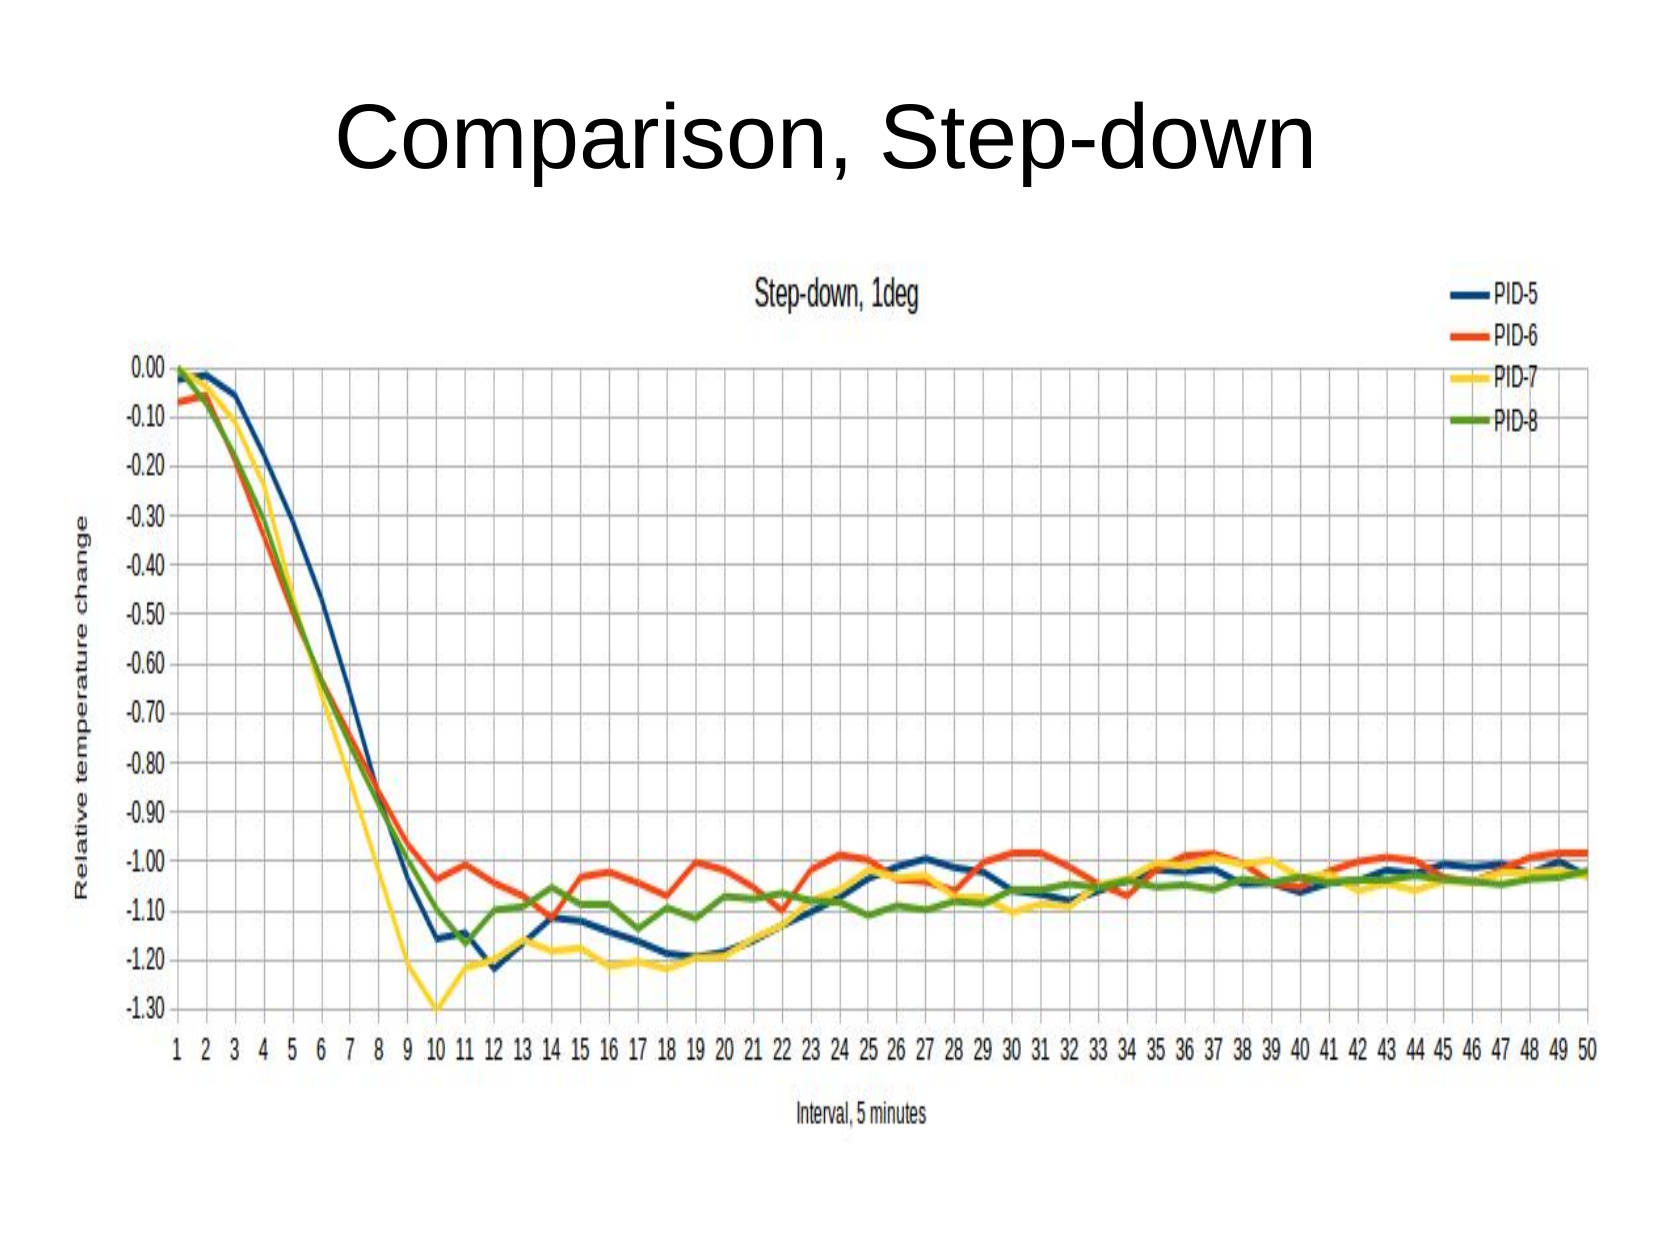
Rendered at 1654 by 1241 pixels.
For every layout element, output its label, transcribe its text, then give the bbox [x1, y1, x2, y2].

picture [45, 224, 1628, 1178]
title Comparison, Step-down [82, 49, 1571, 224]
